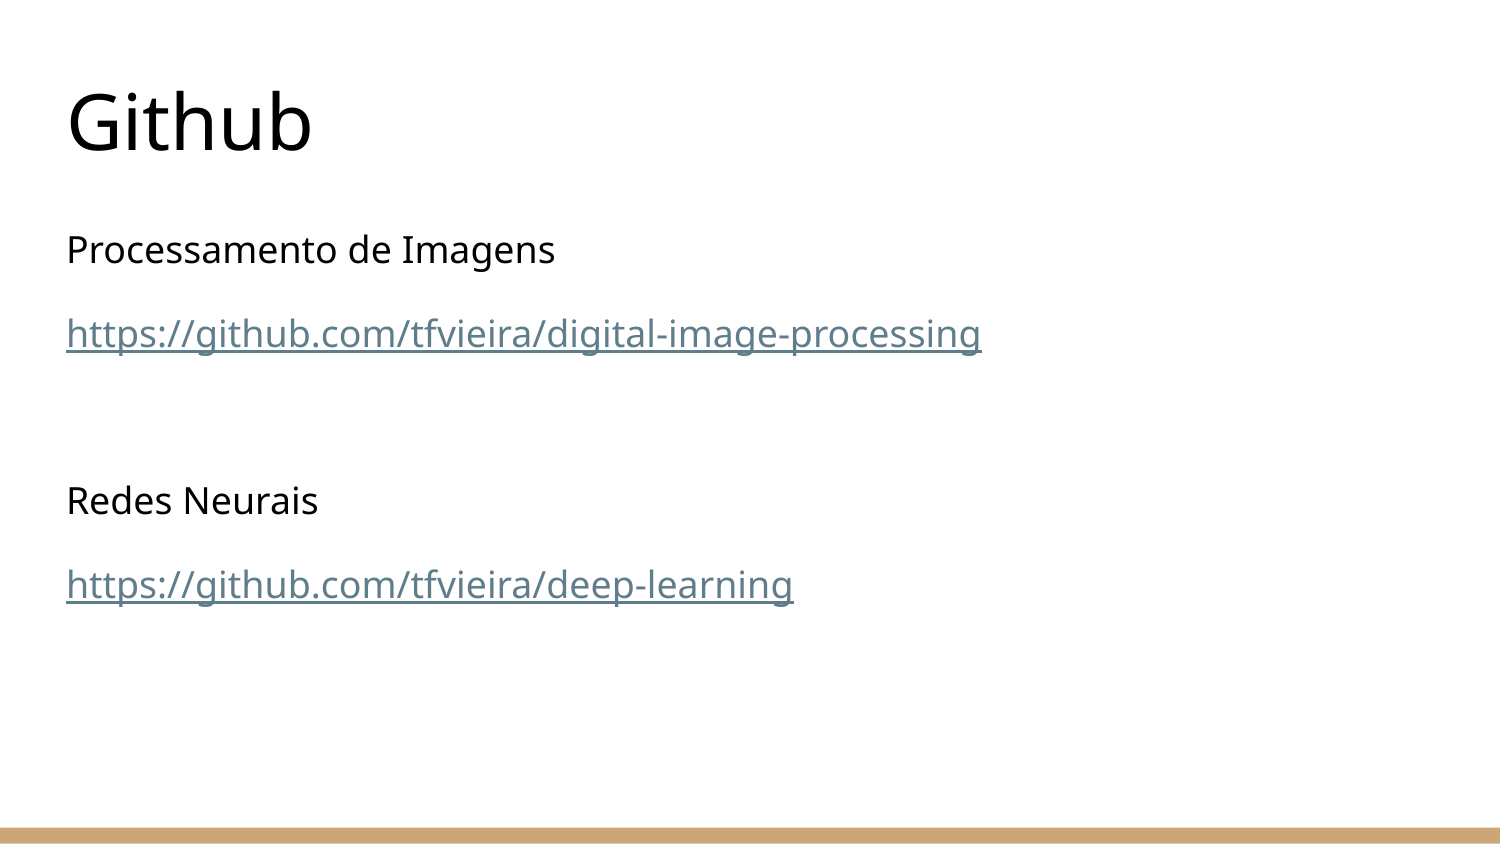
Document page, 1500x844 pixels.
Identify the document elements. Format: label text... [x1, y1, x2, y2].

list Processamento de Imagens https://github.com/tfvieira/digital-image-processing Redes Neurais https://github.com/tfvieira/deep-learning [51, 200, 1449, 752]
title Github [51, 51, 1449, 189]
